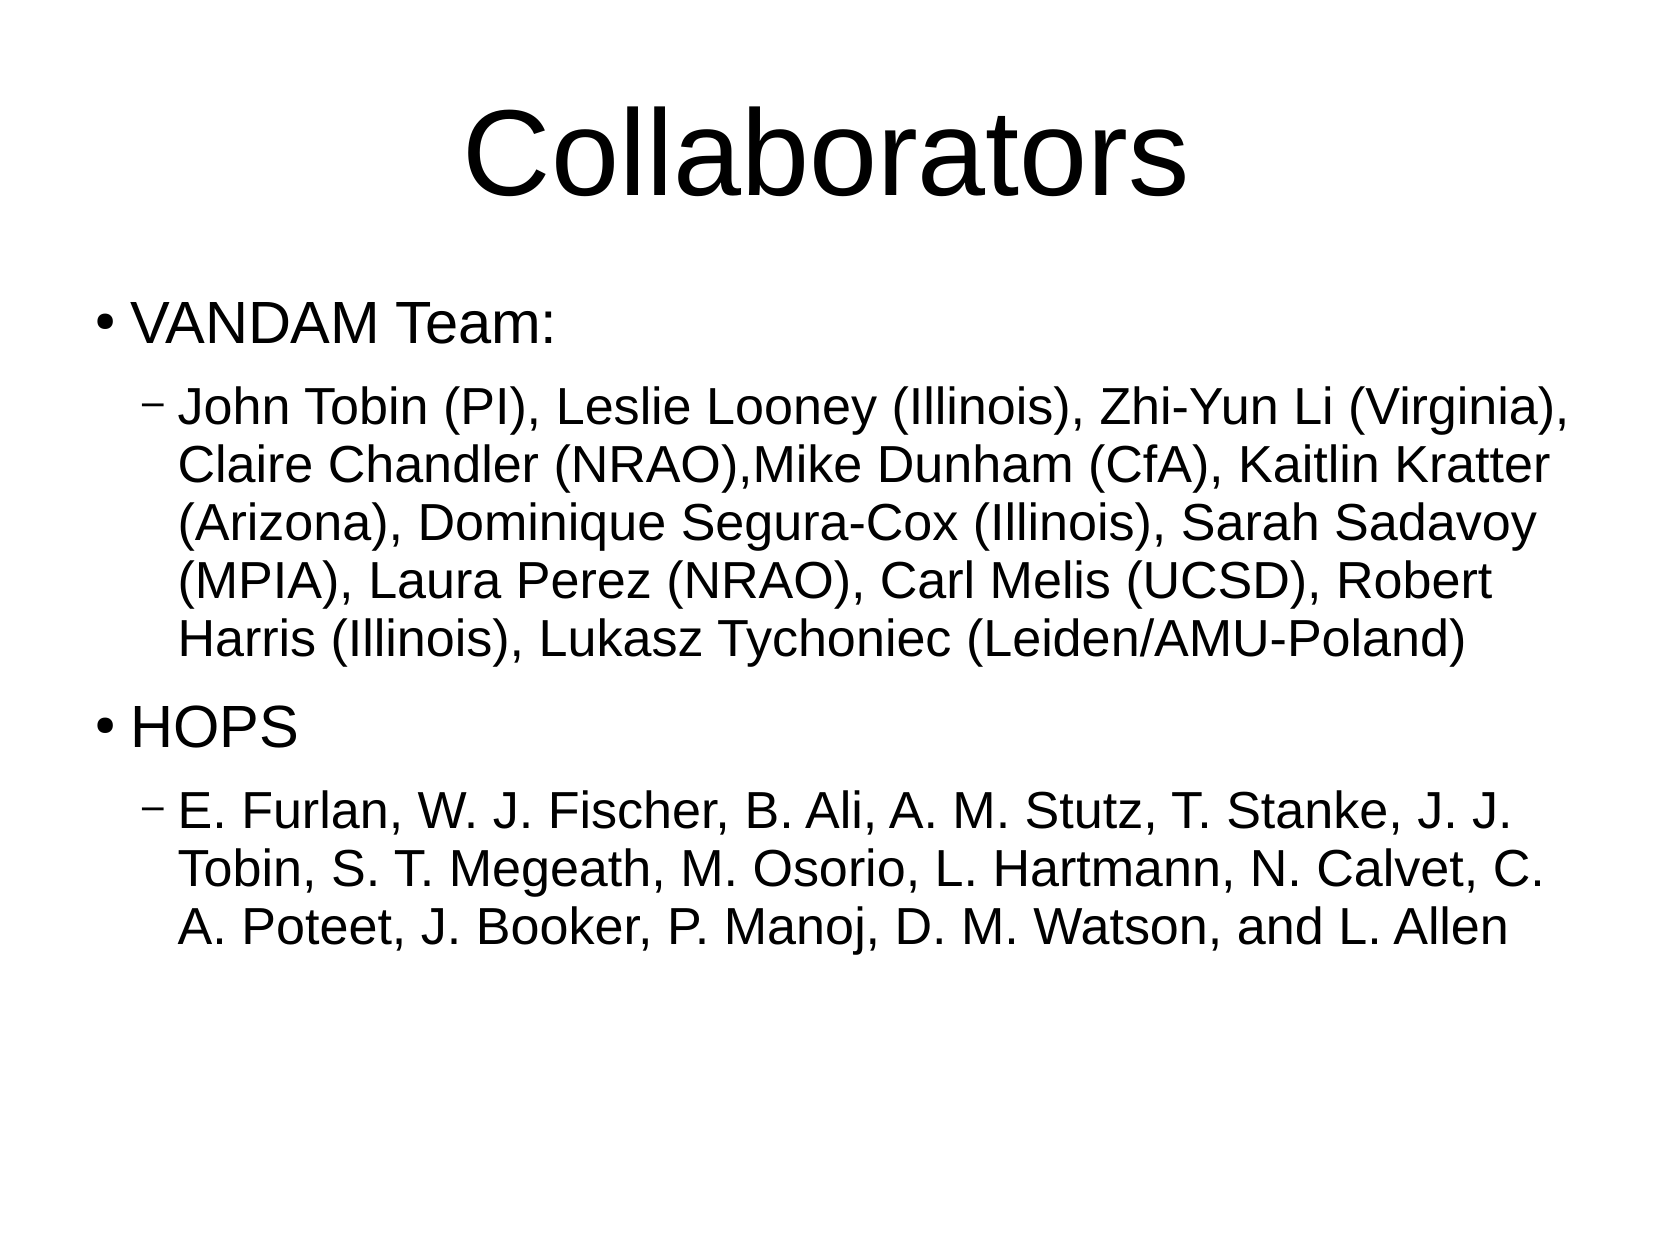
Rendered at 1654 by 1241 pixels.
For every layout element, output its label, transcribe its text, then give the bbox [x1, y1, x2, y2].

title Collaborators [82, 49, 1571, 257]
list VANDAM Team: John Tobin (PI), Leslie Looney (Illinois), Zhi-Yun Li (Virginia), Claire Chandler (NRAO),Mike Dunham (CfA), Kaitlin Kratter (Arizona), Dominique Segura-Cox (Illinois), Sarah Sadavoy (MPIA), Laura Perez (NRAO), Carl Melis (UCSD), Robert Harris (Illinois), Lukasz Tychoniec (Leiden/AMU-Poland) HOPS E. Furlan, W. J. Fischer, B. Ali, A. M. Stutz, T. Stanke, J. J. Tobin, S. T. Megeath, M. Osorio, L. Hartmann, N. Calvet, C. A. Poteet, J. Booker, P. Manoj, D. M. Watson, and L. Allen [82, 290, 1571, 1010]
